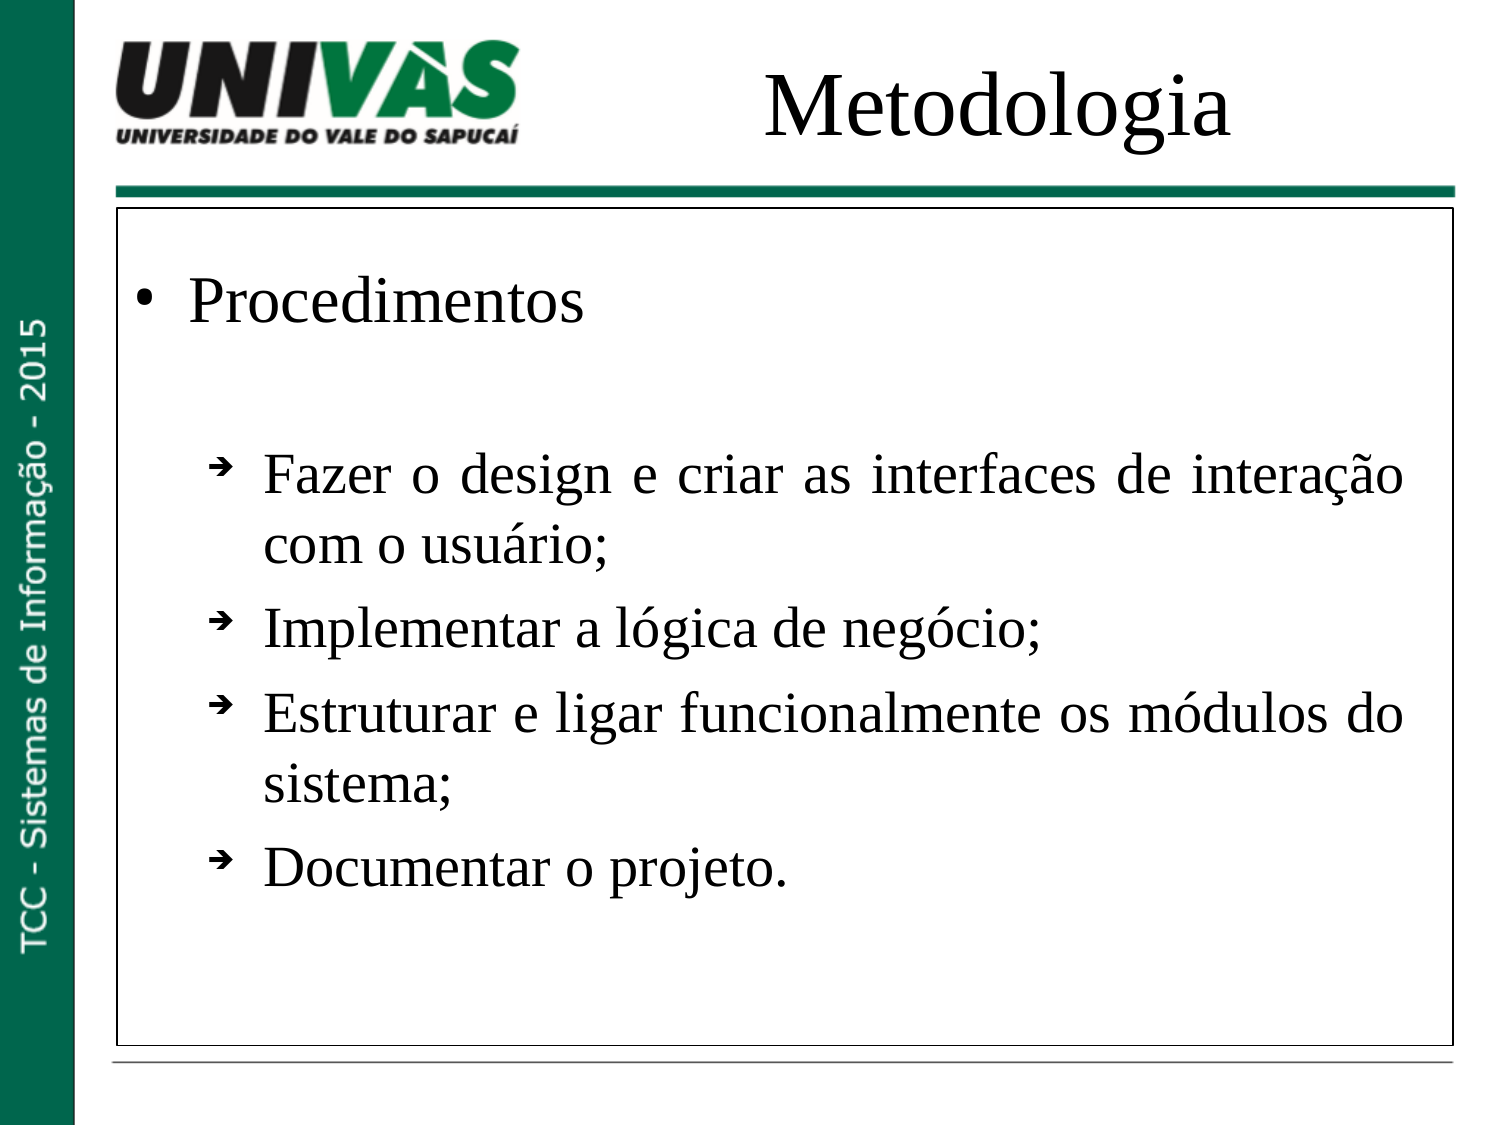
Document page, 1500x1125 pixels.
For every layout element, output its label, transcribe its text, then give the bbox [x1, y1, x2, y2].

text_box Procedimentos Fazer o design e criar as interfaces de interação com o usuário; Implementar a lógica de negócio; Estruturar e ligar funcionalmente os módulos do sistema; Documentar o projeto. [117, 208, 1453, 1046]
picture [0, 0, 1500, 1125]
title Metodologia [543, 23, 1454, 174]
